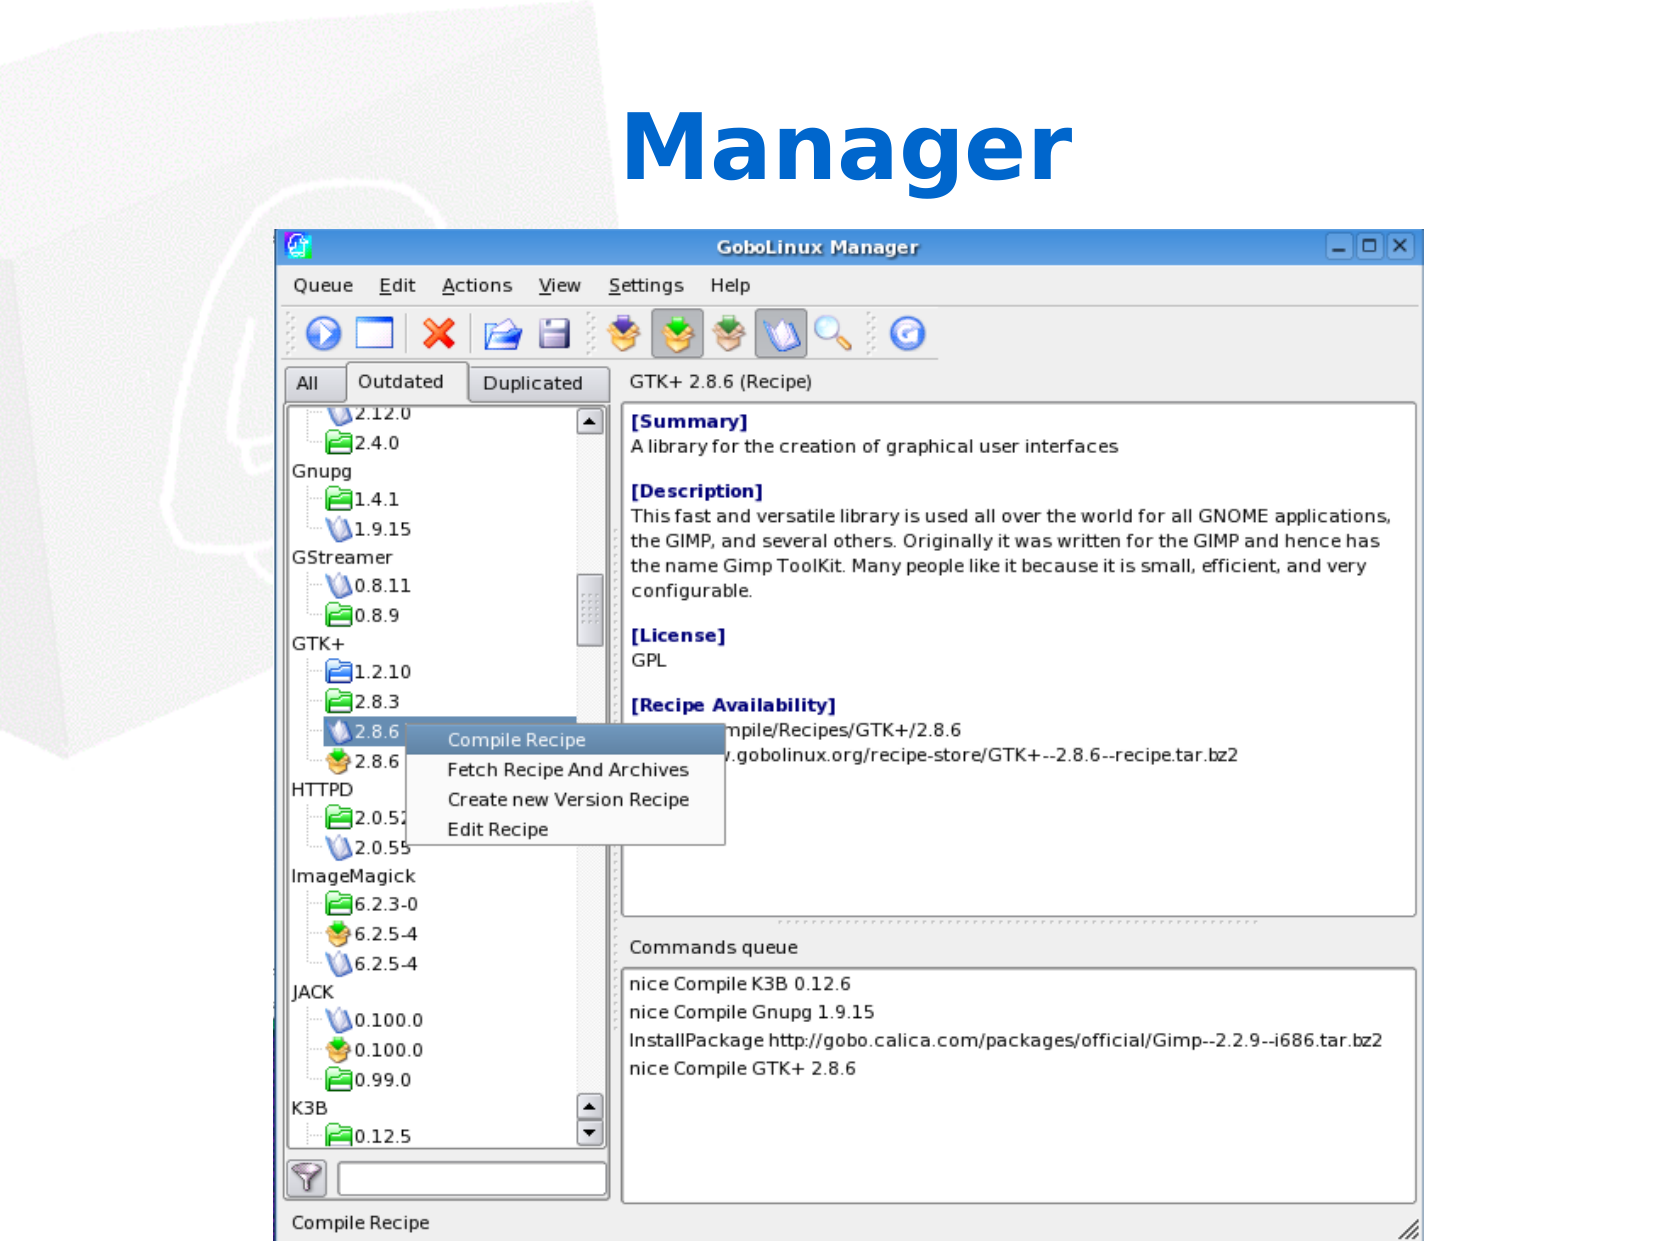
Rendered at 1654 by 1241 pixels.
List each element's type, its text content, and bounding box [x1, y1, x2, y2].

picture [0, 0, 1424, 1241]
title Manager [112, 70, 1581, 226]
